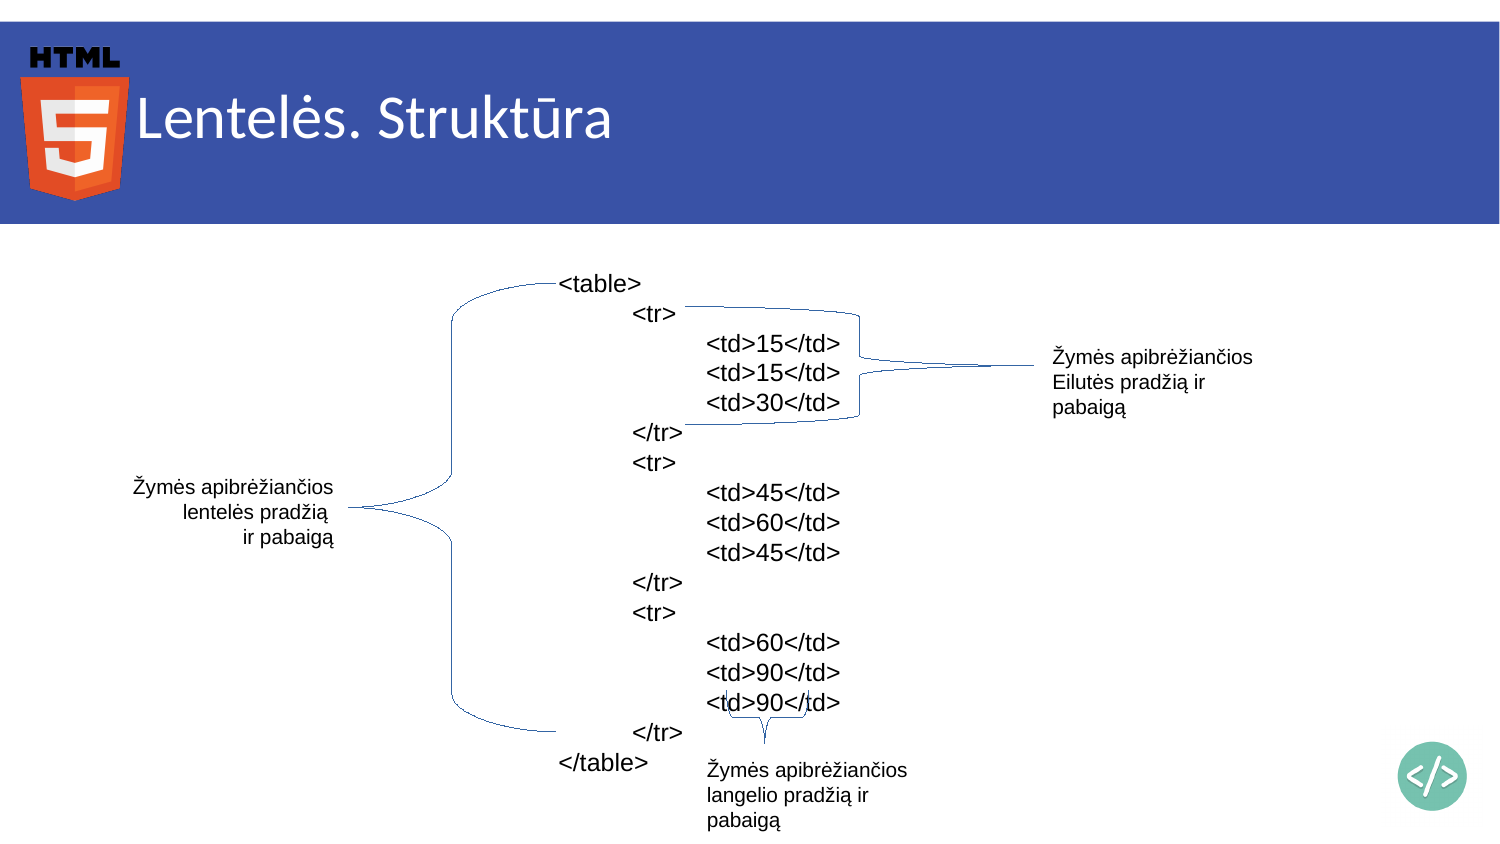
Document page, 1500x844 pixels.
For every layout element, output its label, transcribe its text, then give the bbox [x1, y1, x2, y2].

text_box <table> <tr> <td>15</td> <td>15</td> <td>30</td> </tr> <tr> <td>45</td> <td>60</td> <td>45</td> </tr> <tr> <td>60</td> <td>90</td> <td>90</td> </tr> </table> [543, 259, 856, 751]
picture [20, 46, 130, 201]
text_box Žymės apibrėžiančios lentelės pradžią ir pabaigą [113, 466, 349, 551]
text_box Lentelės. Struktūra [122, 72, 1500, 167]
picture [1381, 725, 1483, 827]
text_box Žymės apibrėžiančios langelio pradžią ir pabaigą [692, 749, 963, 811]
text_box Žymės apibrėžiančios Eilutės pradžią ir pabaigą [1037, 336, 1300, 398]
